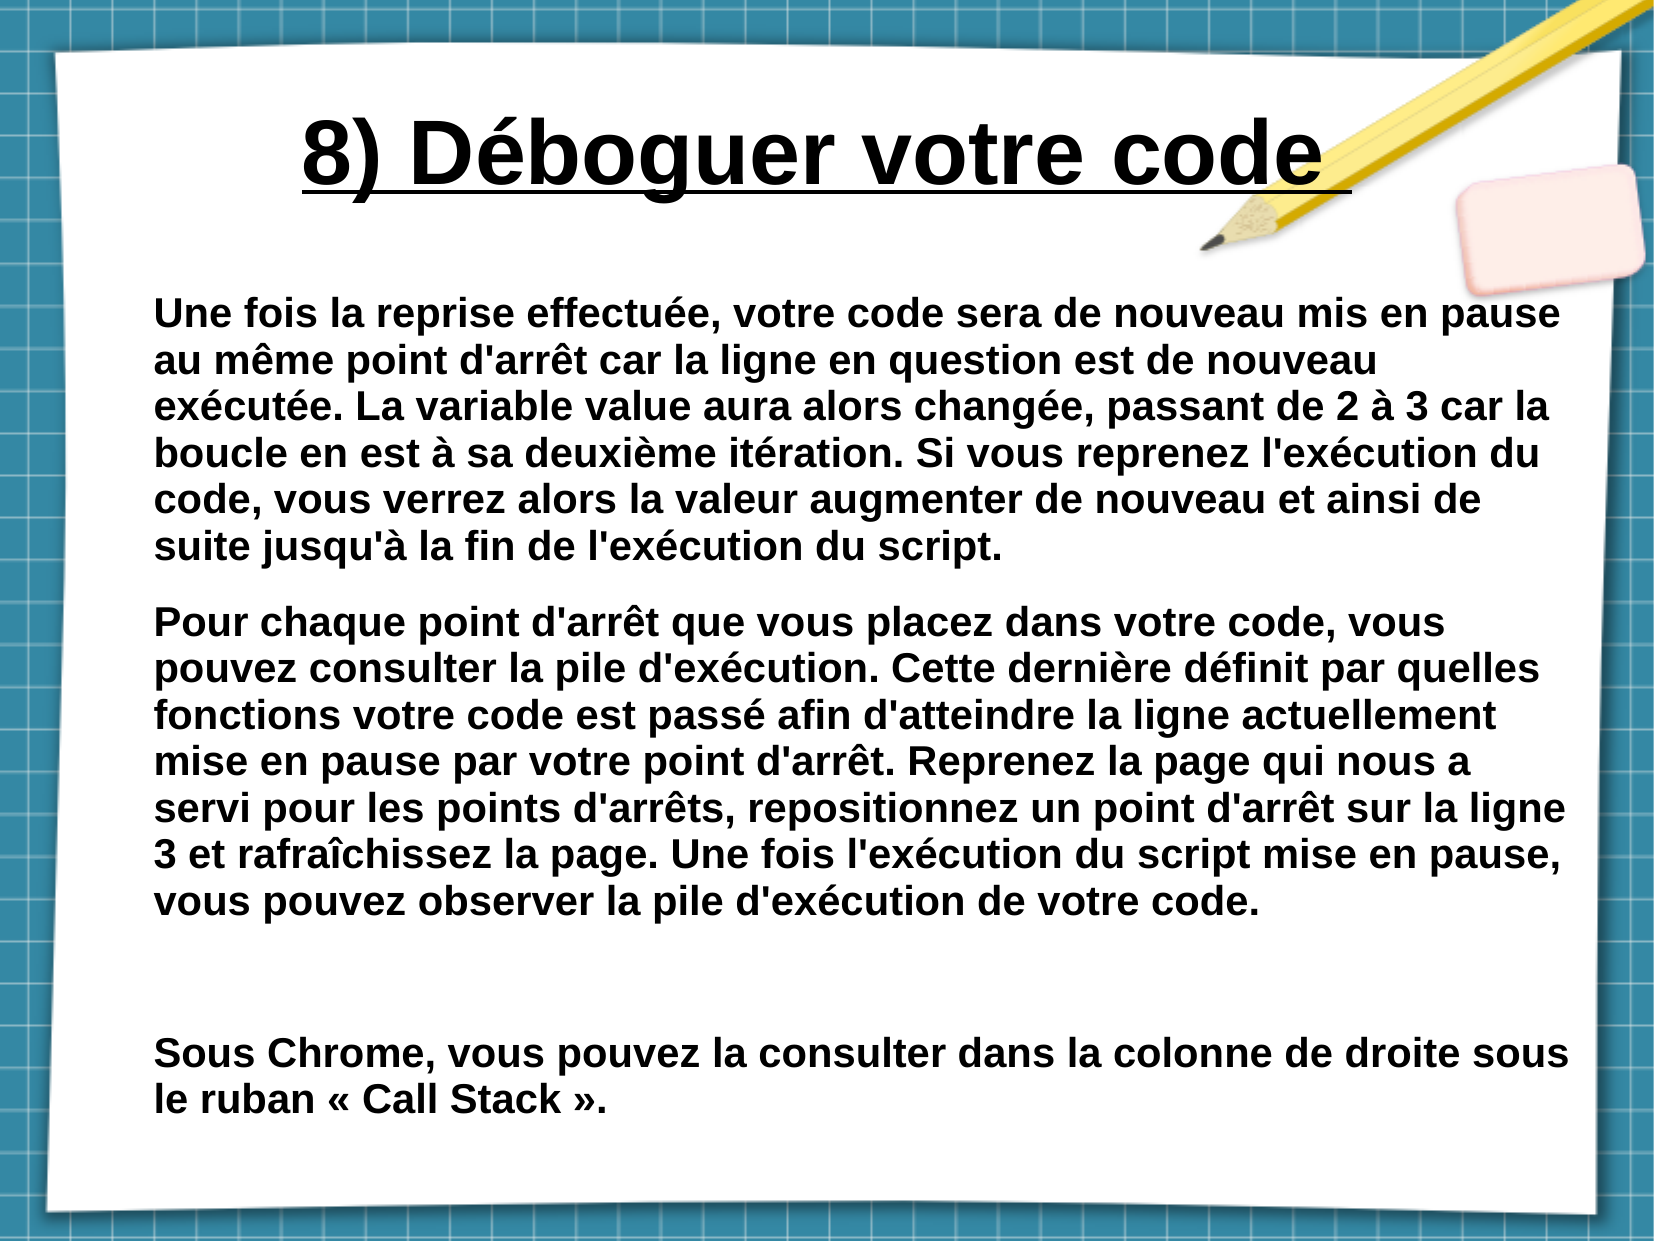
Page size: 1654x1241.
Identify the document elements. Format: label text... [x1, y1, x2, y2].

title 8) Déboguer votre code [82, 49, 1571, 257]
list Une fois la reprise effectuée, votre code sera de nouveau mis en pause au même point d'arrêt car la ligne en question est de nouveau exécutée. La variable value aura alors changée, passant de 2 à 3 car la boucle en est à sa deuxième itération. Si vous reprenez l'exécution du code, vous verrez alors la valeur augmenter de nouveau et ainsi de suite jusqu'à la fin de l'exécution du script. Pour chaque point d'arrêt que vous placez dans votre code, vous pouvez consulter la pile d'exécution. Cette dernière définit par quelles fonctions votre code est passé afin d'atteindre la ligne actuellement mise en pause par votre point d'arrêt. Reprenez la page qui nous a servi pour les points d'arrêts, repositionnez un point d'arrêt sur la ligne 3 et rafraîchissez la page. Une fois l'exécution du script mise en pause, vous pouvez observer la pile d'exécution de votre code. Sous Chrome, vous pouvez la consulter dans la colonne de droite sous le ruban « Call Stack ». [82, 290, 1571, 1170]
picture [0, 0, 1654, 1241]
